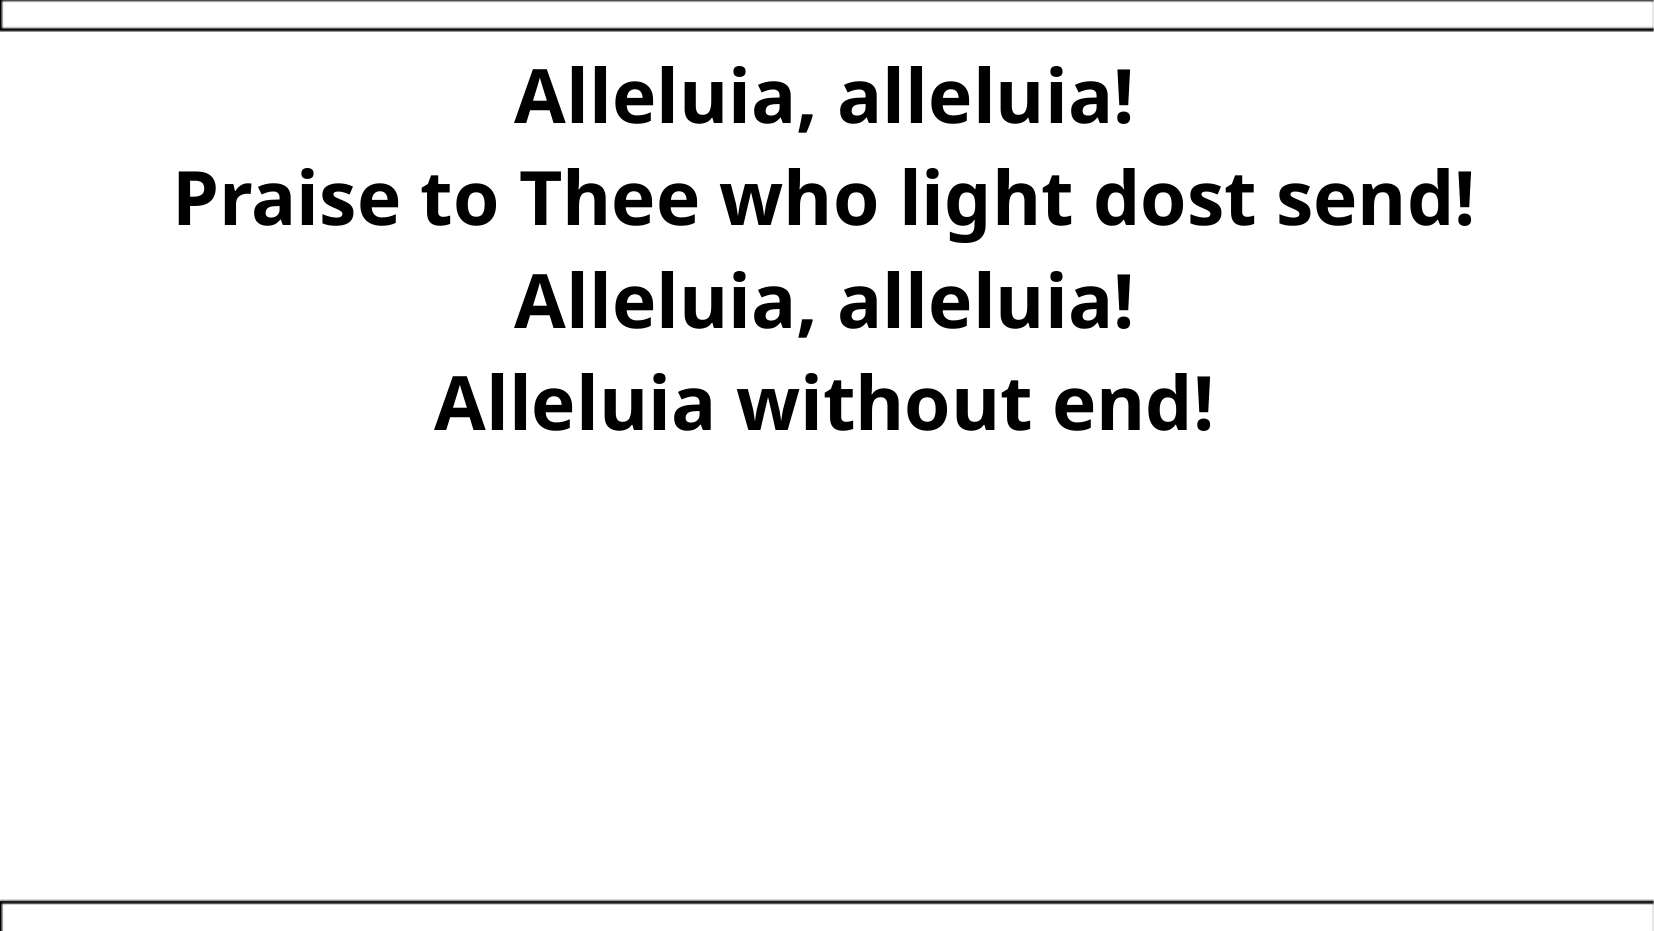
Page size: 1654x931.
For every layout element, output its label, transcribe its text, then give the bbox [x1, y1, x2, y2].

text_box Alleluia, alleluia! Praise to Thee who light dost send! Alleluia, alleluia! Alleluia without end! [90, 35, 1561, 451]
picture [0, 0, 1654, 931]
